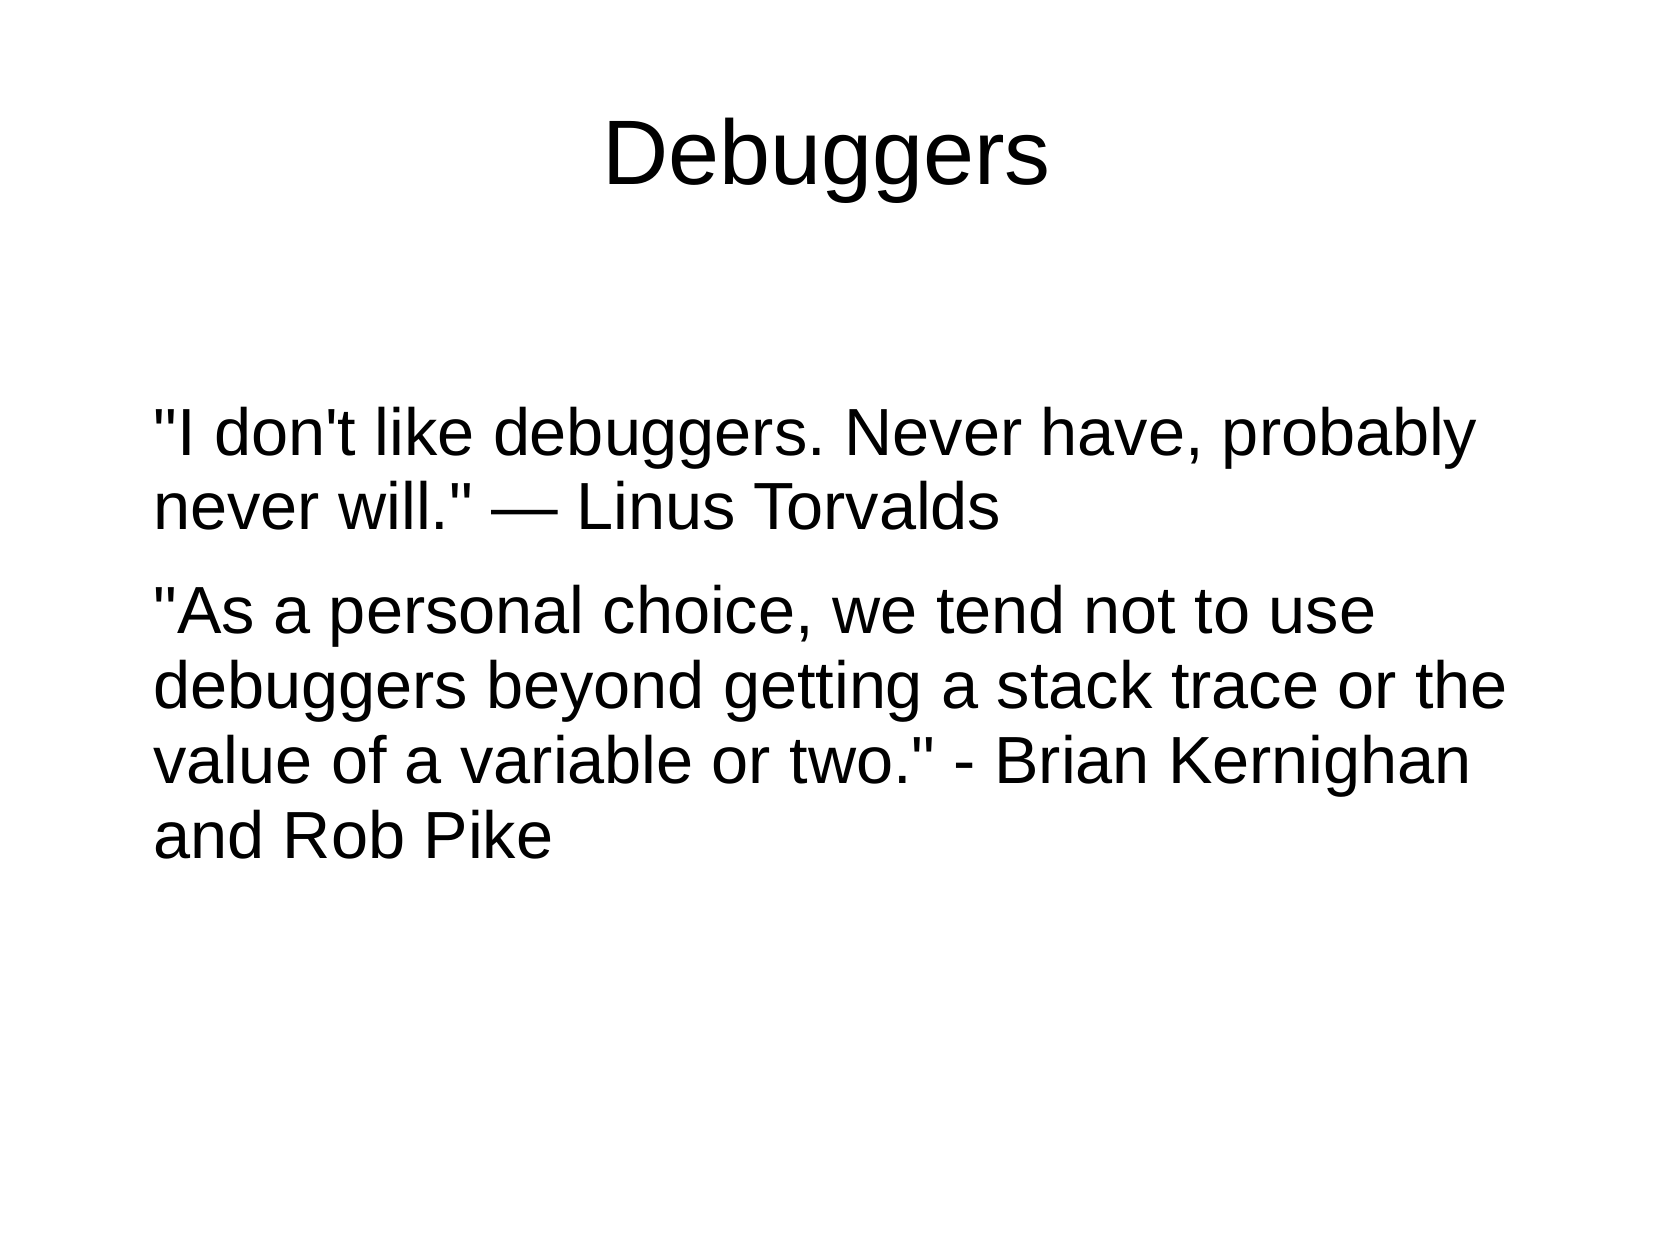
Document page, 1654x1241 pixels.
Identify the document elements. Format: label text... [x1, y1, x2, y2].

title Debuggers [82, 49, 1571, 257]
list "I don't like debuggers. Never have, probably never will." — Linus Torvalds "As a personal choice, we tend not to use debuggers beyond getting a stack trace or the value of a variable or two." - Brian Kernighan and Rob Pike [82, 290, 1571, 1010]
